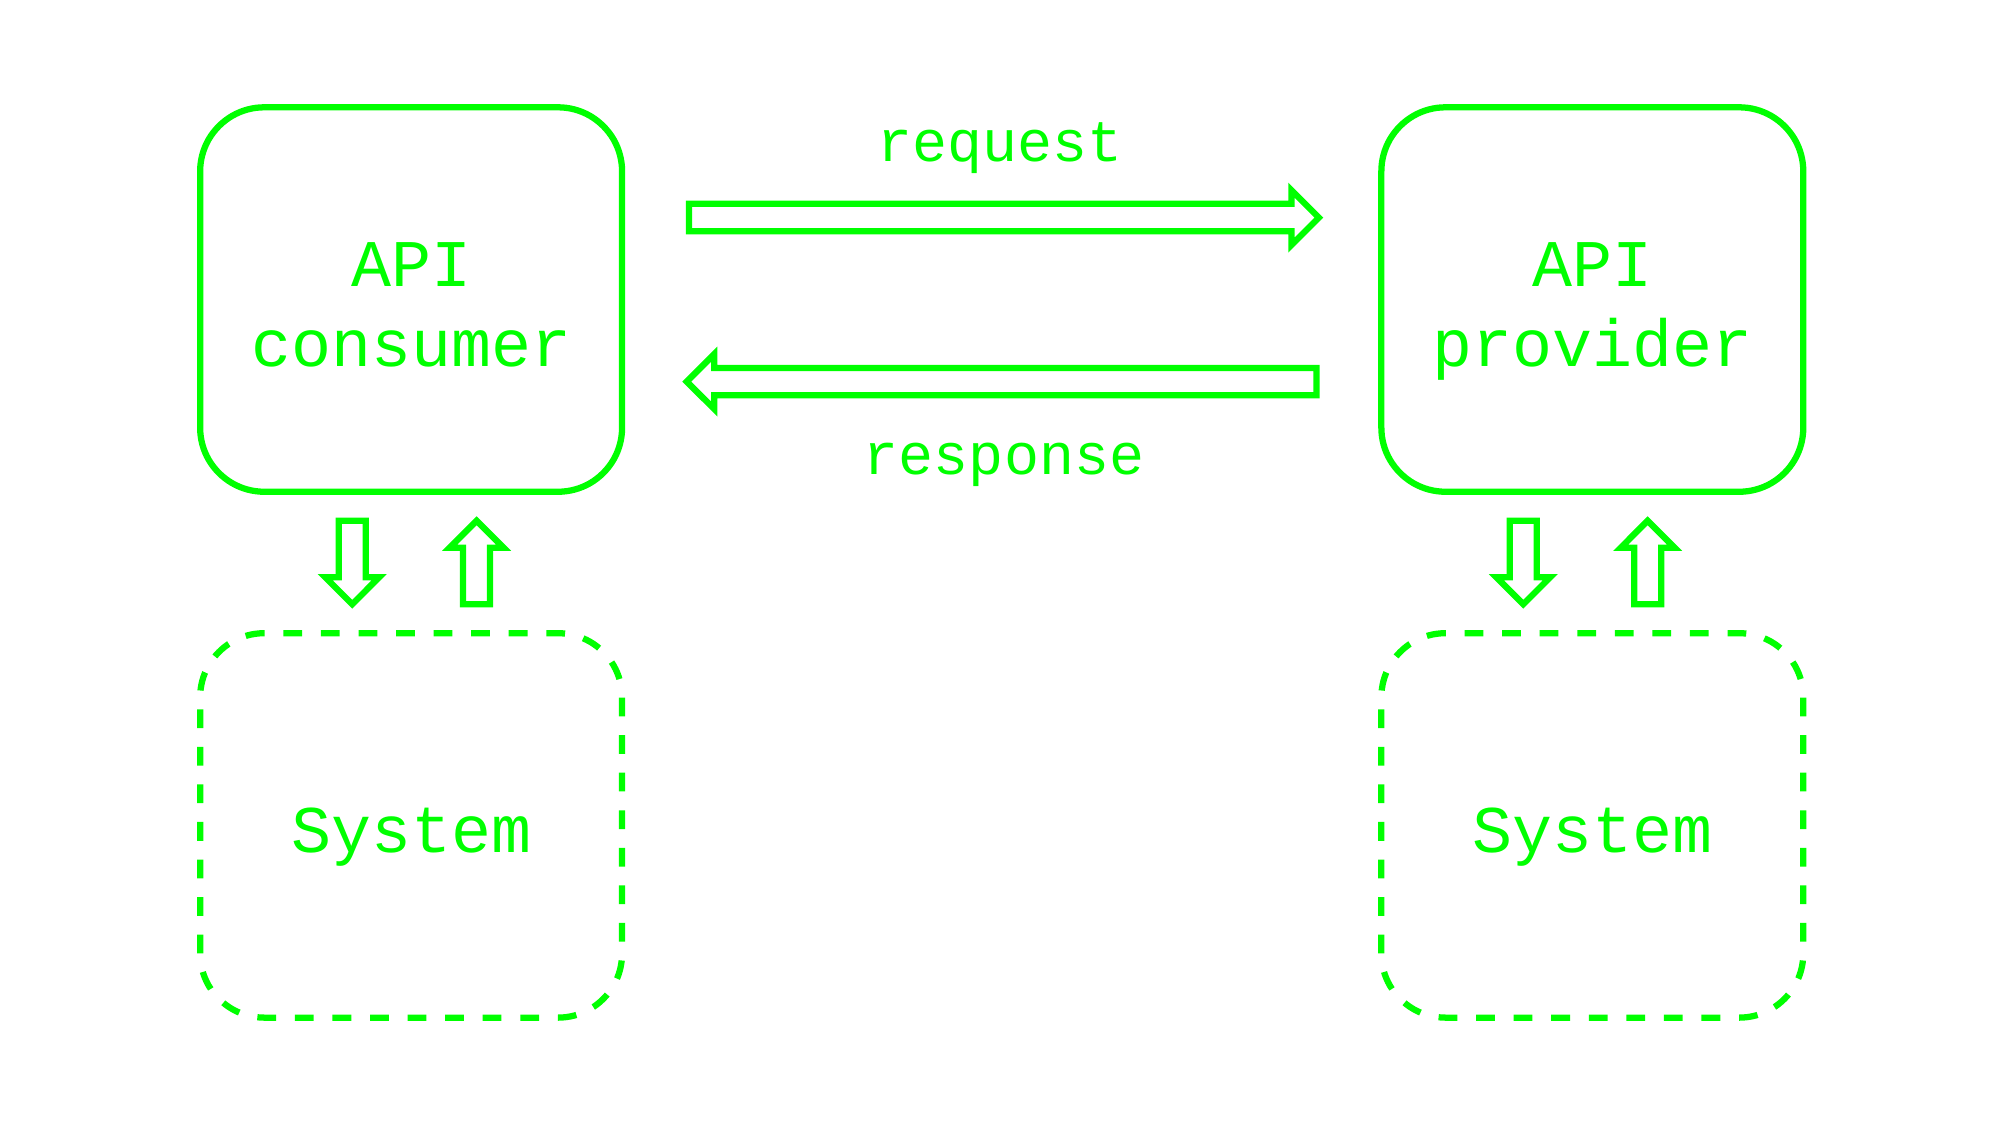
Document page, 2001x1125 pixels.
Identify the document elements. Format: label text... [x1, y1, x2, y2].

text_box System [200, 633, 623, 1018]
text_box System [1381, 633, 1804, 1018]
text_box response [715, 408, 1293, 495]
text_box API consumer [200, 107, 623, 492]
text_box API provider [1381, 107, 1804, 492]
text_box request [711, 95, 1289, 182]
